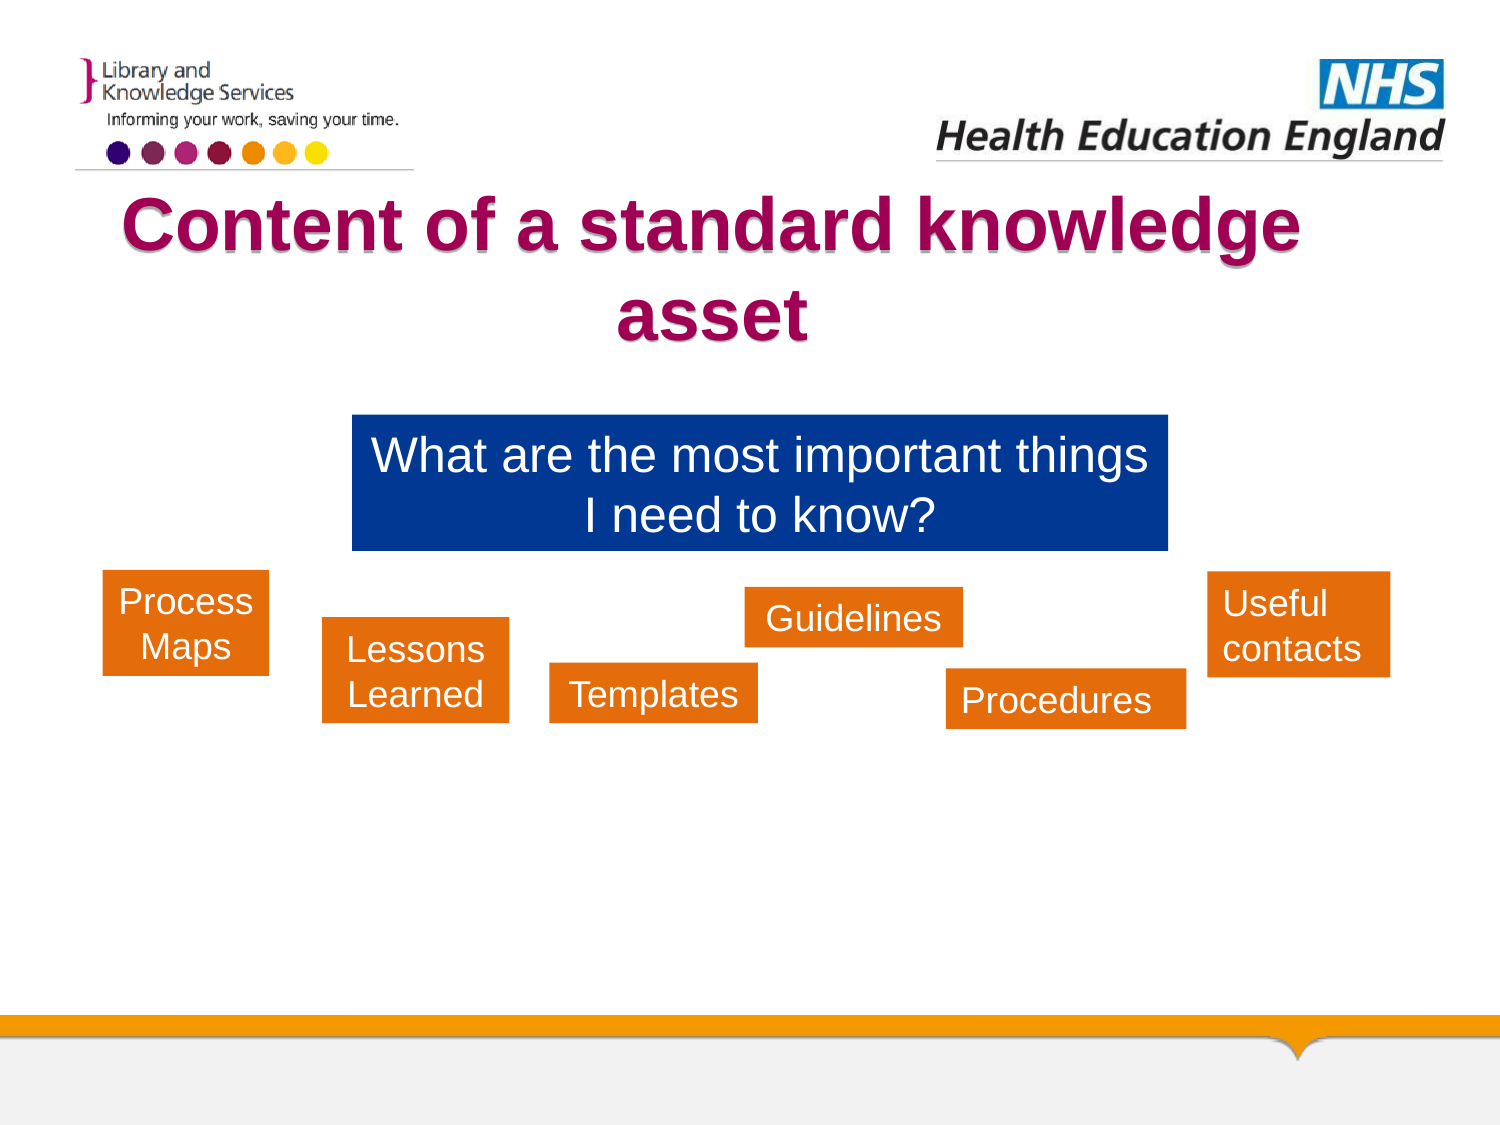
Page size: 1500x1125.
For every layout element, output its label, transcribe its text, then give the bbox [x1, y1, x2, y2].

text_box Useful contacts [1207, 571, 1391, 678]
text_box Lessons Learned [322, 617, 510, 724]
picture [75, 54, 416, 169]
text_box Guidelines [744, 586, 964, 648]
text_box Process Maps [102, 569, 270, 676]
text_box What are the most important things I need to know? [352, 414, 1169, 551]
text_box Templates [549, 662, 758, 724]
text_box Procedures [945, 668, 1187, 729]
title Content of a standard knowledge asset [75, 200, 1432, 313]
